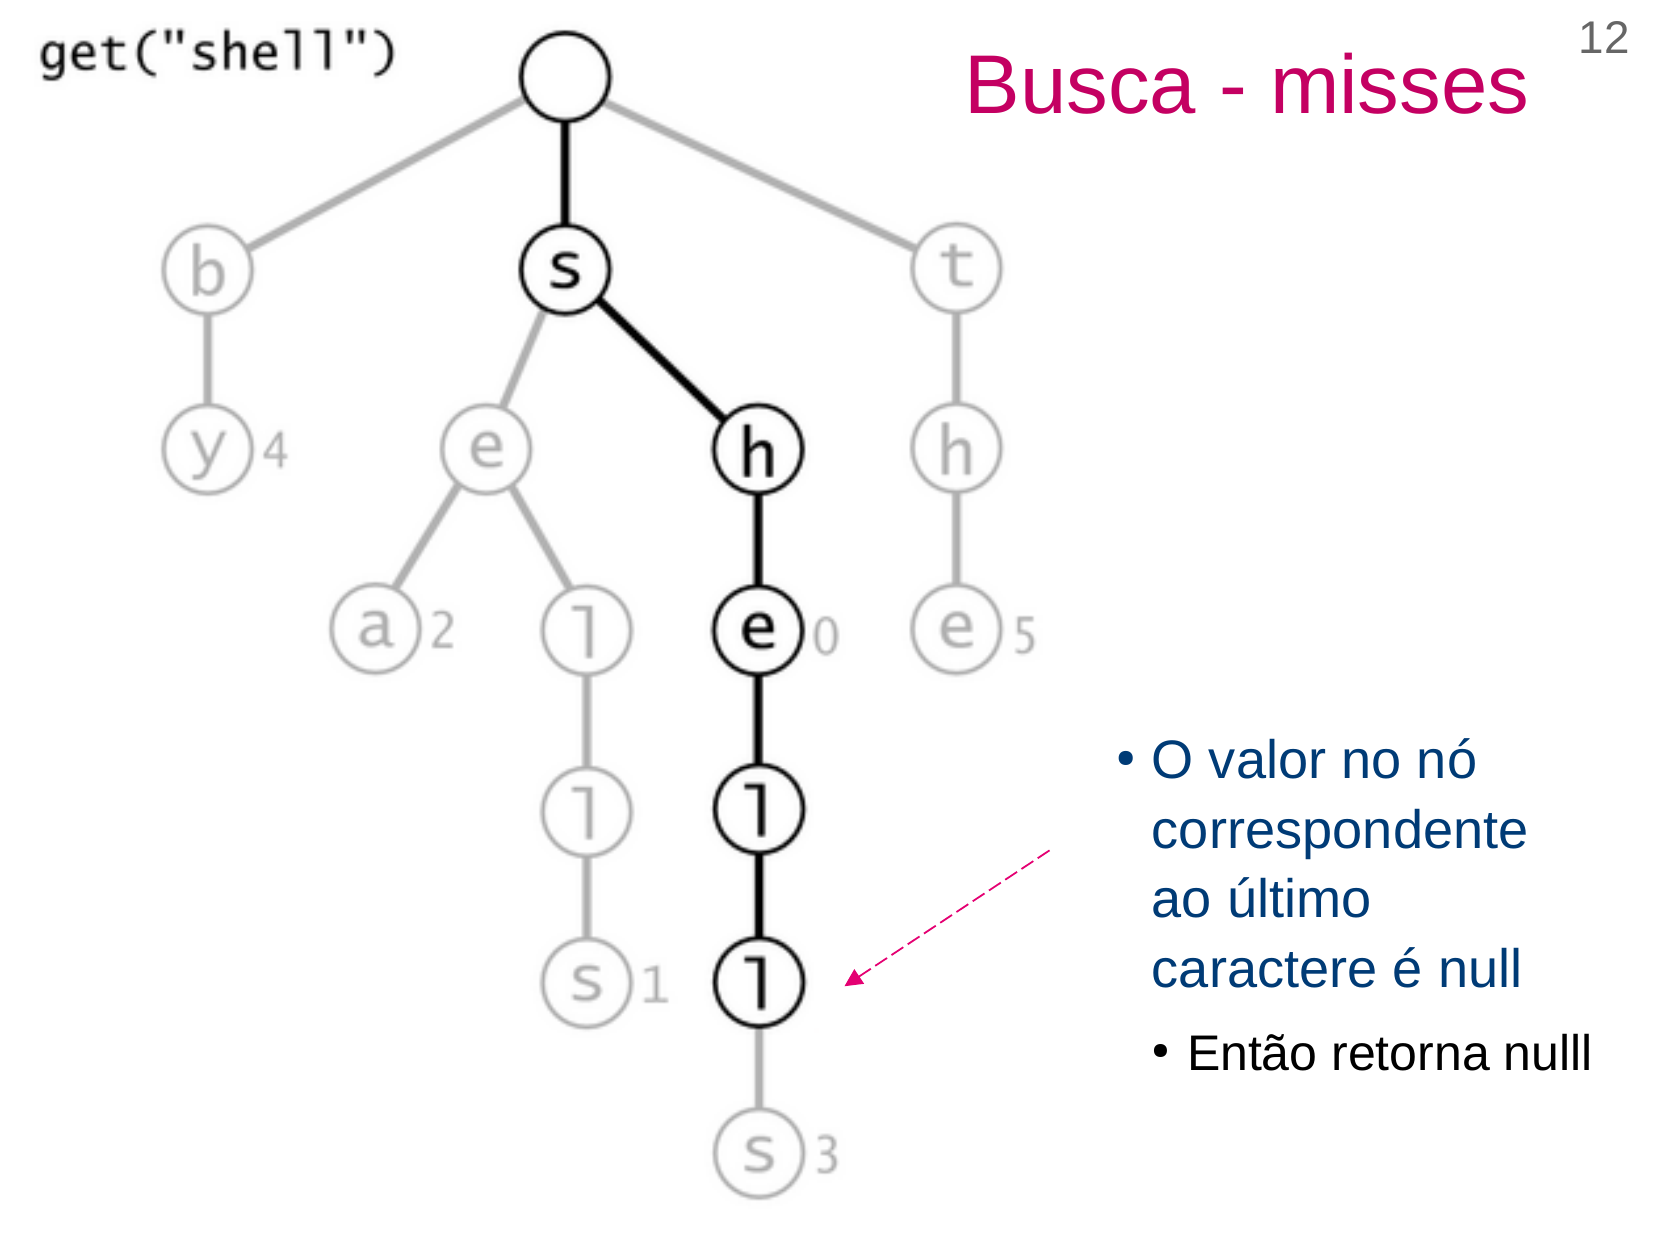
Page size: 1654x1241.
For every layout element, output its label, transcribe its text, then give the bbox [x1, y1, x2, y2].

list O valor no nó correspondente ao último caractere é null Então retorna nulll [1116, 720, 1595, 1211]
title Busca - misses [915, 29, 1530, 148]
picture [23, 13, 1050, 1211]
